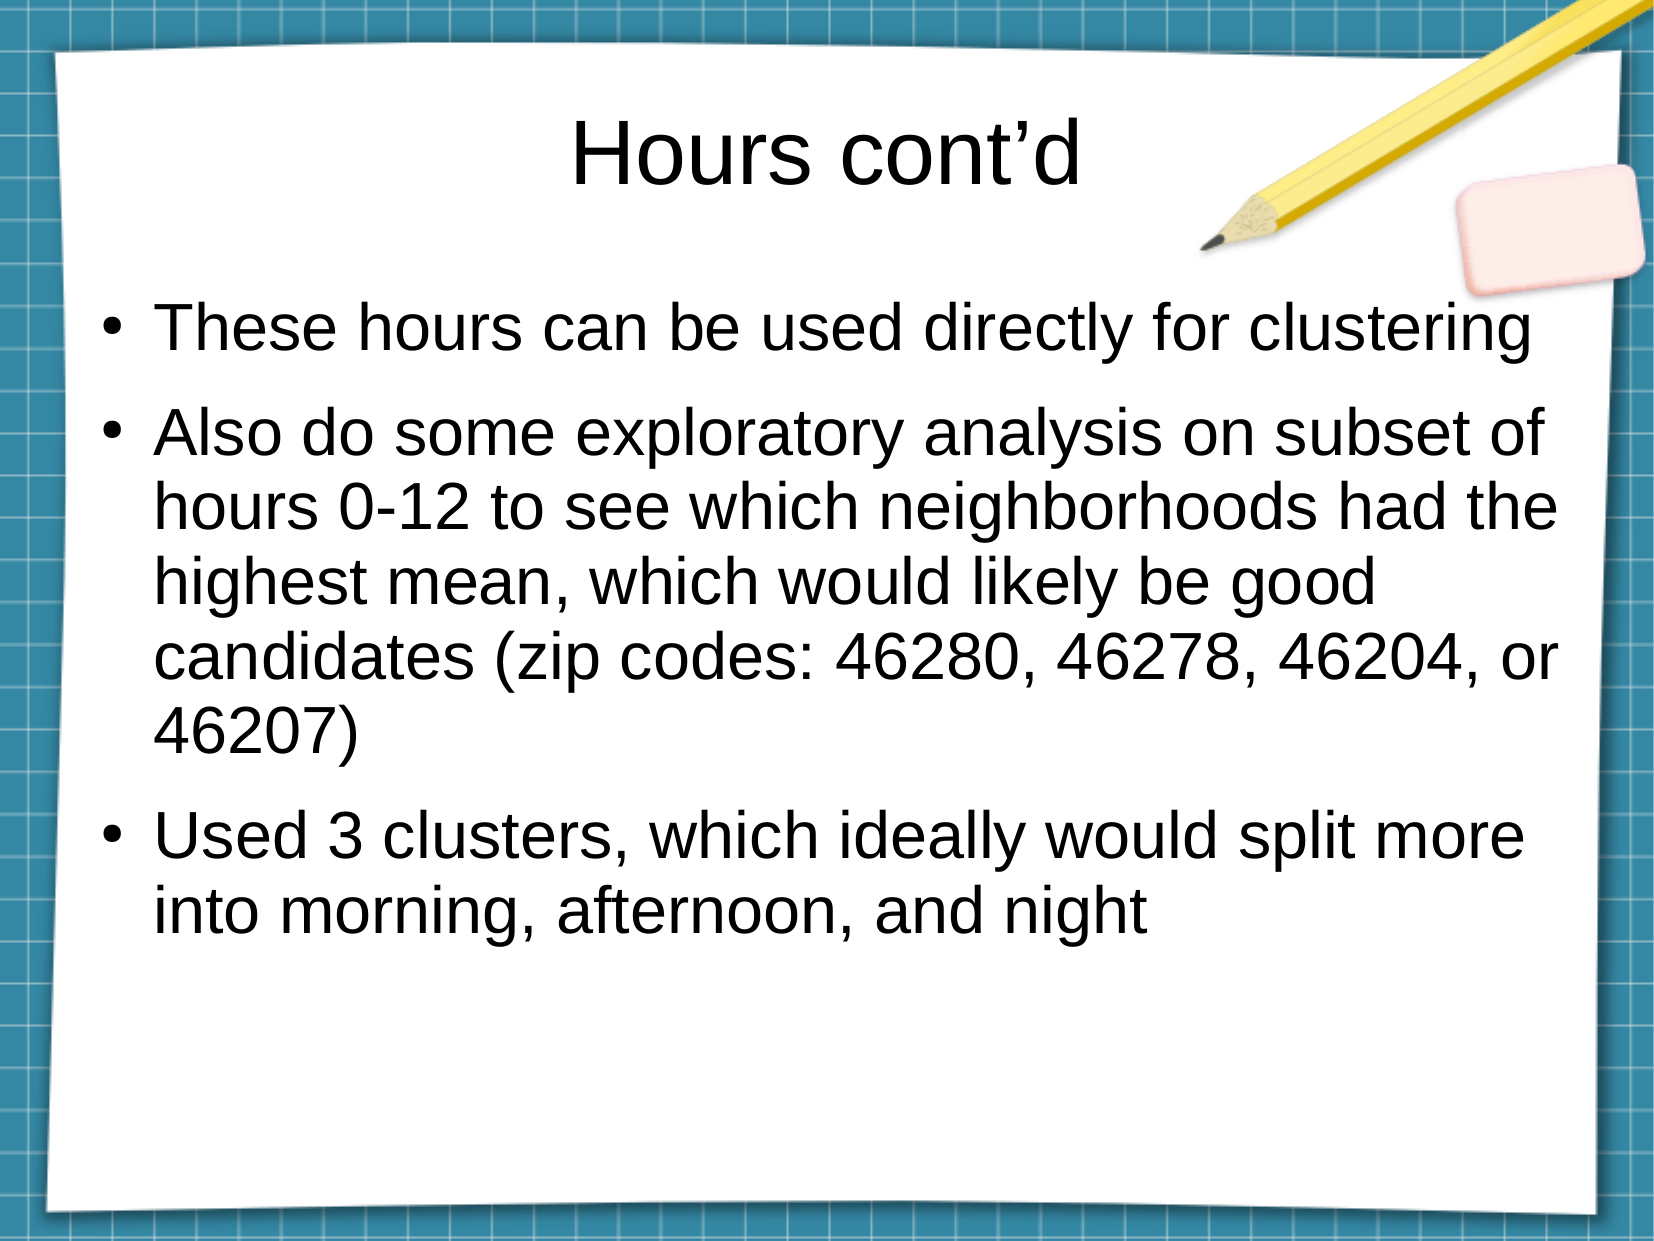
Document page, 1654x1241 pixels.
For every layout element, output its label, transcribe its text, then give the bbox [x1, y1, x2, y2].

picture [0, 0, 1654, 1241]
title Hours cont’d [82, 49, 1571, 257]
list These hours can be used directly for clustering Also do some exploratory analysis on subset of hours 0-12 to see which neighborhoods had the highest mean, which would likely be good candidates (zip codes: 46280, 46278, 46204, or 46207) Used 3 clusters, which ideally would split more into morning, afternoon, and night [82, 290, 1571, 1010]
